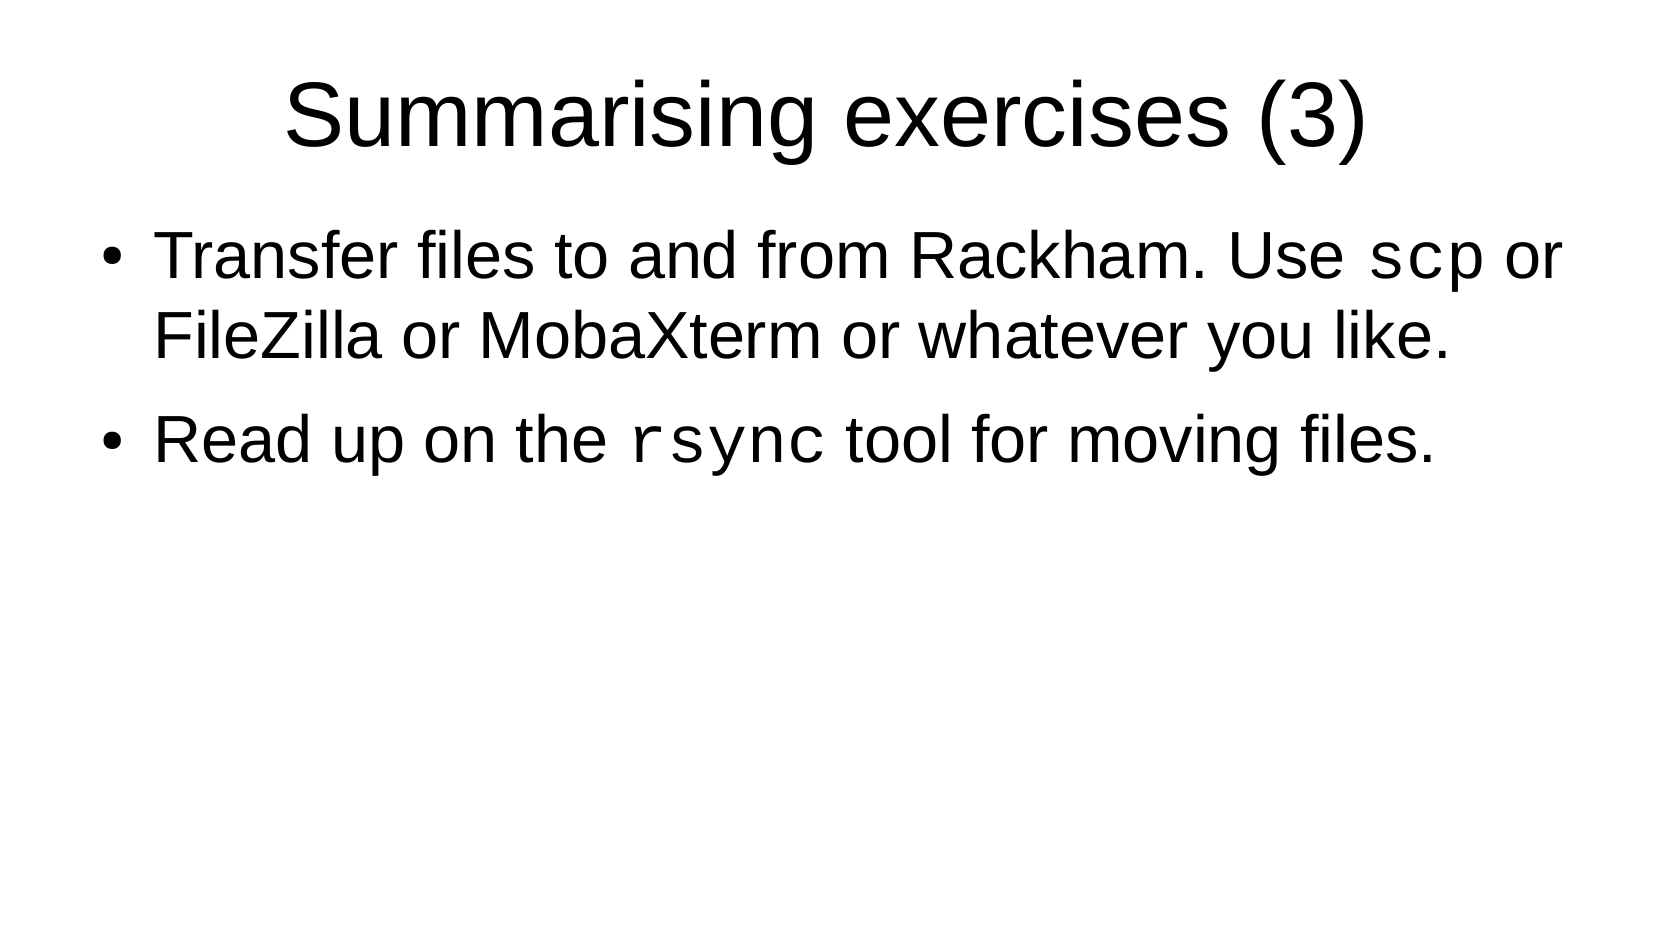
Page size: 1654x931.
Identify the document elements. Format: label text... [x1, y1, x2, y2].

title Summarising exercises (3) [82, 37, 1571, 193]
list Transfer files to and from Rackham. Use scp or FileZilla or MobaXterm or whatever you like. Read up on the rsync tool for moving files. [82, 217, 1571, 758]
